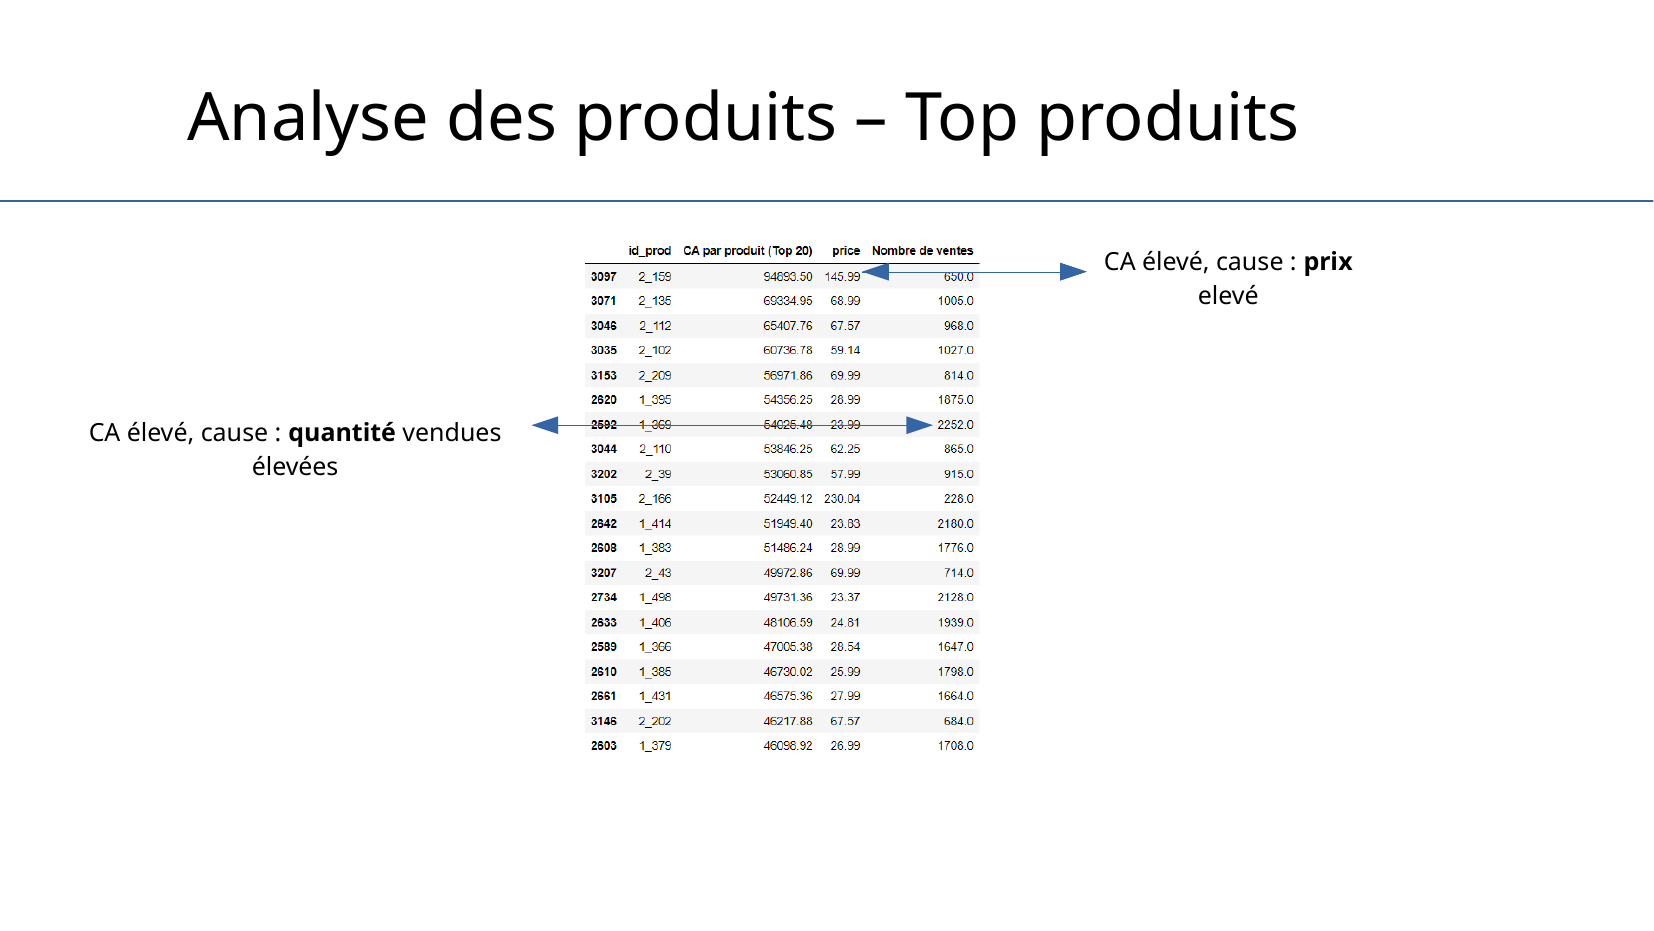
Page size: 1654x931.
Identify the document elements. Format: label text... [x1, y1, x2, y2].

title Analyse des produits – Top produits [0, 37, 1489, 193]
text_box [35, 484, 1430, 931]
text_box CA élevé, cause : quantité vendues élevées [70, 407, 520, 485]
picture [579, 236, 993, 757]
text_box CA élevé, cause : prix elevé [1086, 236, 1371, 302]
